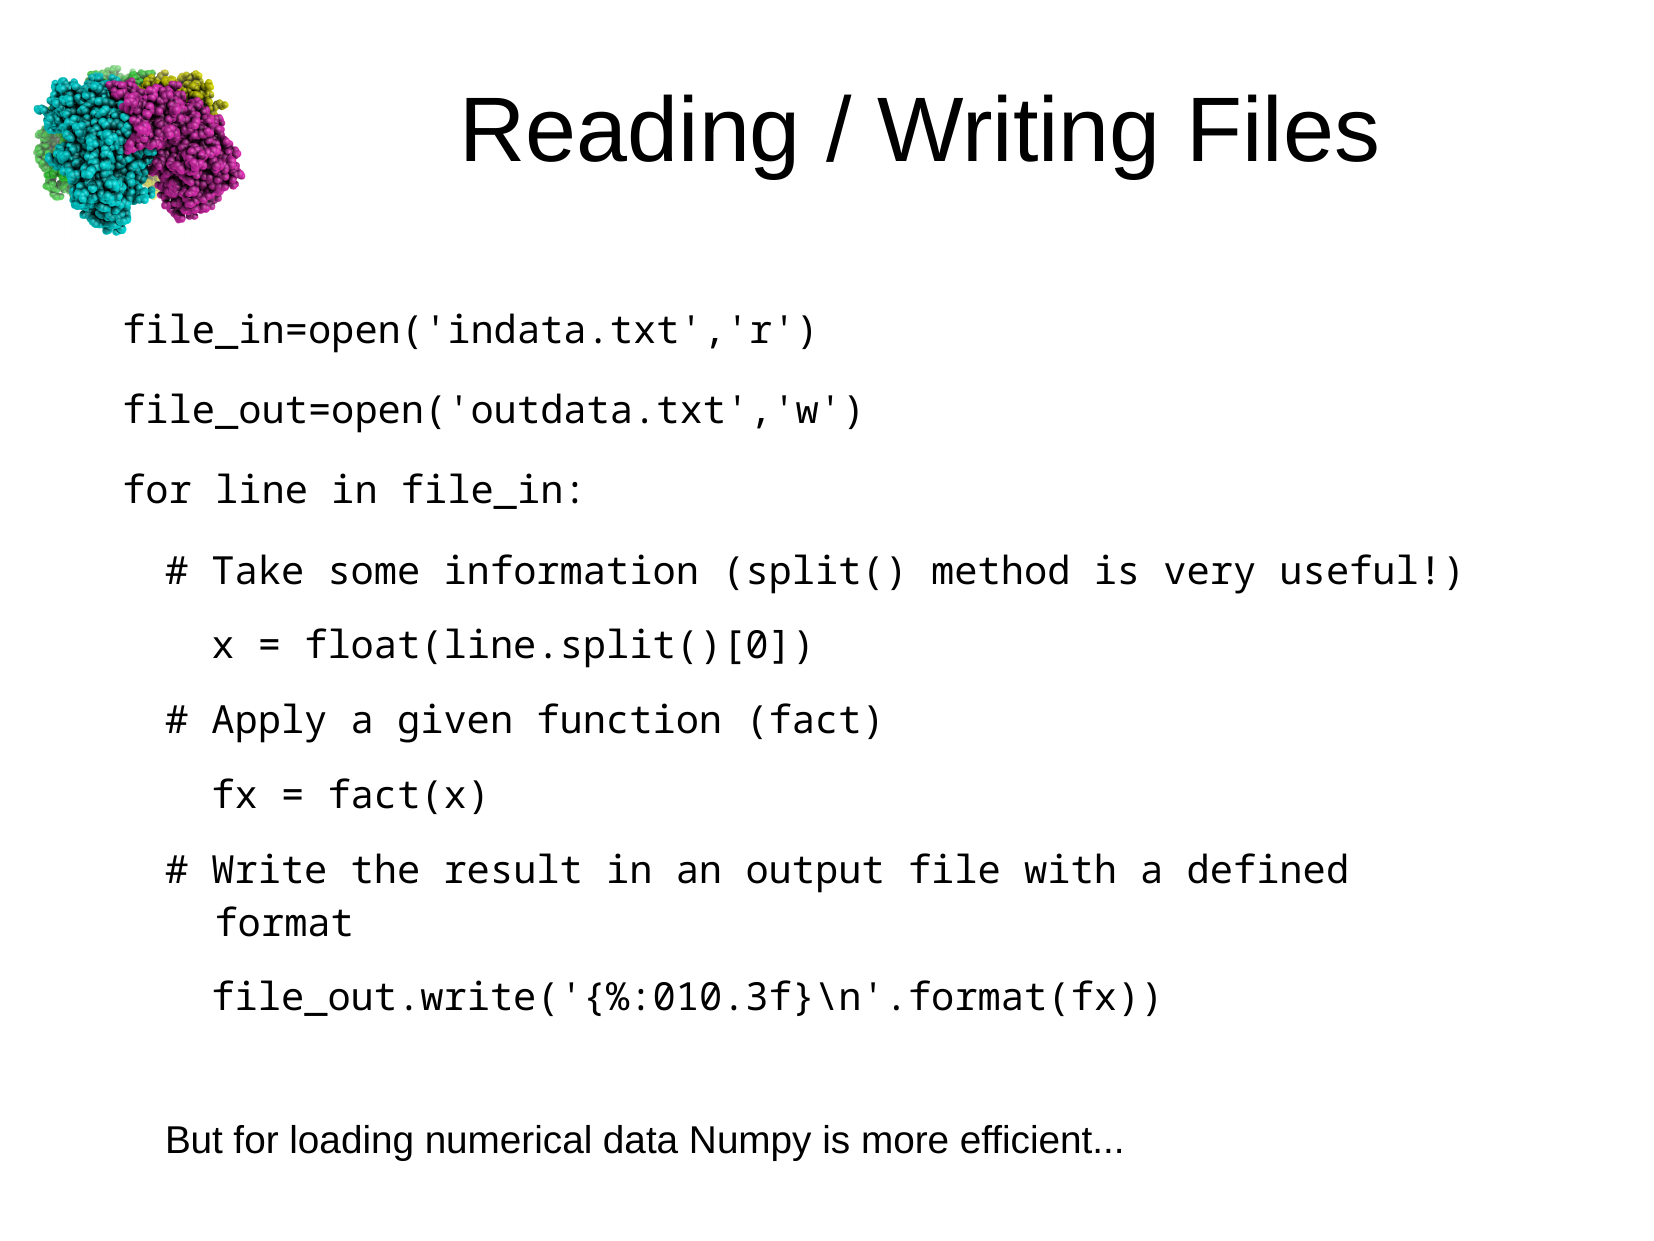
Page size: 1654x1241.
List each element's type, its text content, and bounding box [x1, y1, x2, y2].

list file_in=open('indata.txt','r') file_out=open('outdata.txt','w') for line in file_in: # Take some information (split() method is very useful!) x = float(line.split()[0]) # Apply a given function (fact) fx = fact(x) # Write the result in an output file with a defined format file_out.write('{%:010.3f}\n'.format(fx)) But for loading numerical data Numpy is more efficient... [82, 302, 1501, 1170]
picture [27, 59, 253, 240]
title Reading / Writing Files [270, 25, 1571, 233]
